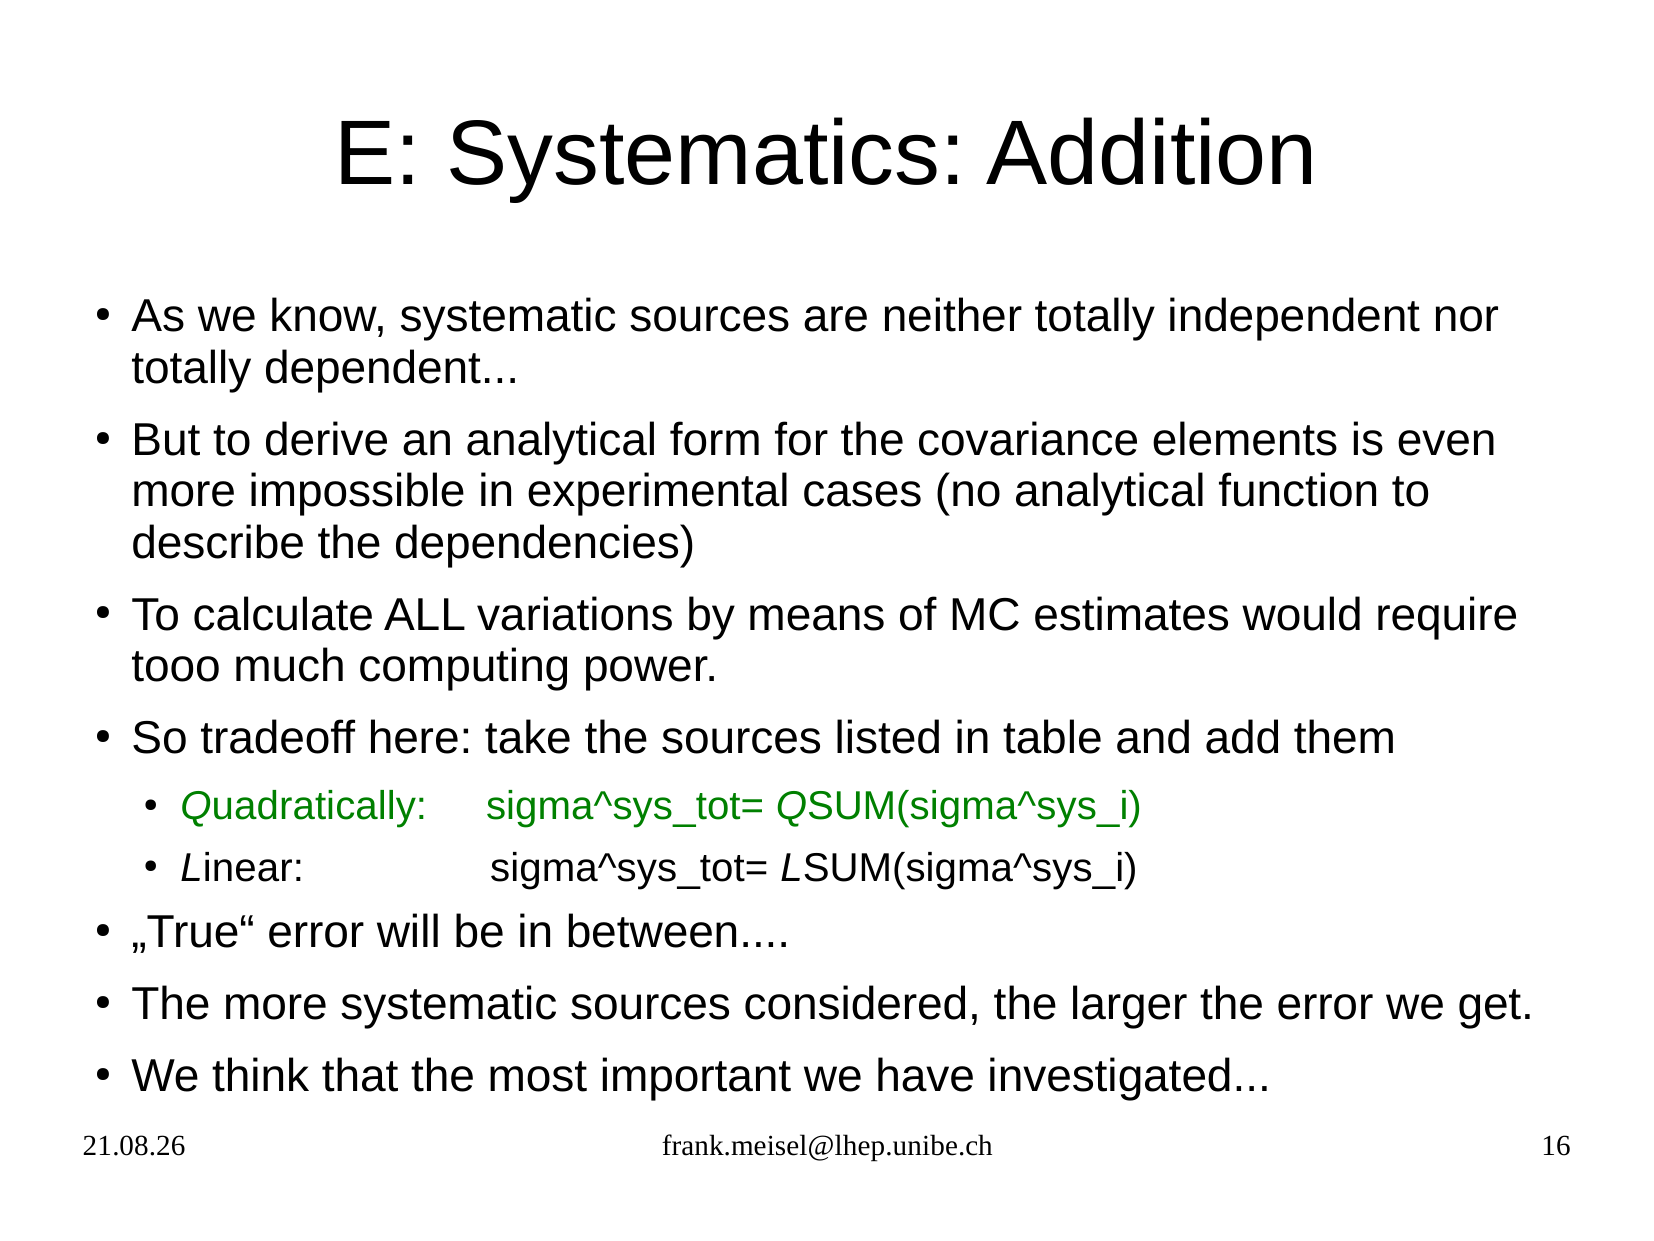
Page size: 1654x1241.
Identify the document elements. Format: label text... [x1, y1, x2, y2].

title E: Systematics: Addition [82, 49, 1571, 257]
list As we know, systematic sources are neither totally independent nor totally dependent... But to derive an analytical form for the covariance elements is even more impossible in experimental cases (no analytical function to describe the dependencies) To calculate ALL variations by means of MC estimates would require tooo much computing power. So tradeoff here: take the sources listed in table and add them Quadratically: sigma^sys_tot= QSUM(sigma^sys_i) Linear: sigma^sys_tot= LSUM(sigma^sys_i) „True“ error will be in between.... The more systematic sources considered, the larger the error we get. We think that the most important we have investigated... [82, 290, 1571, 1109]
